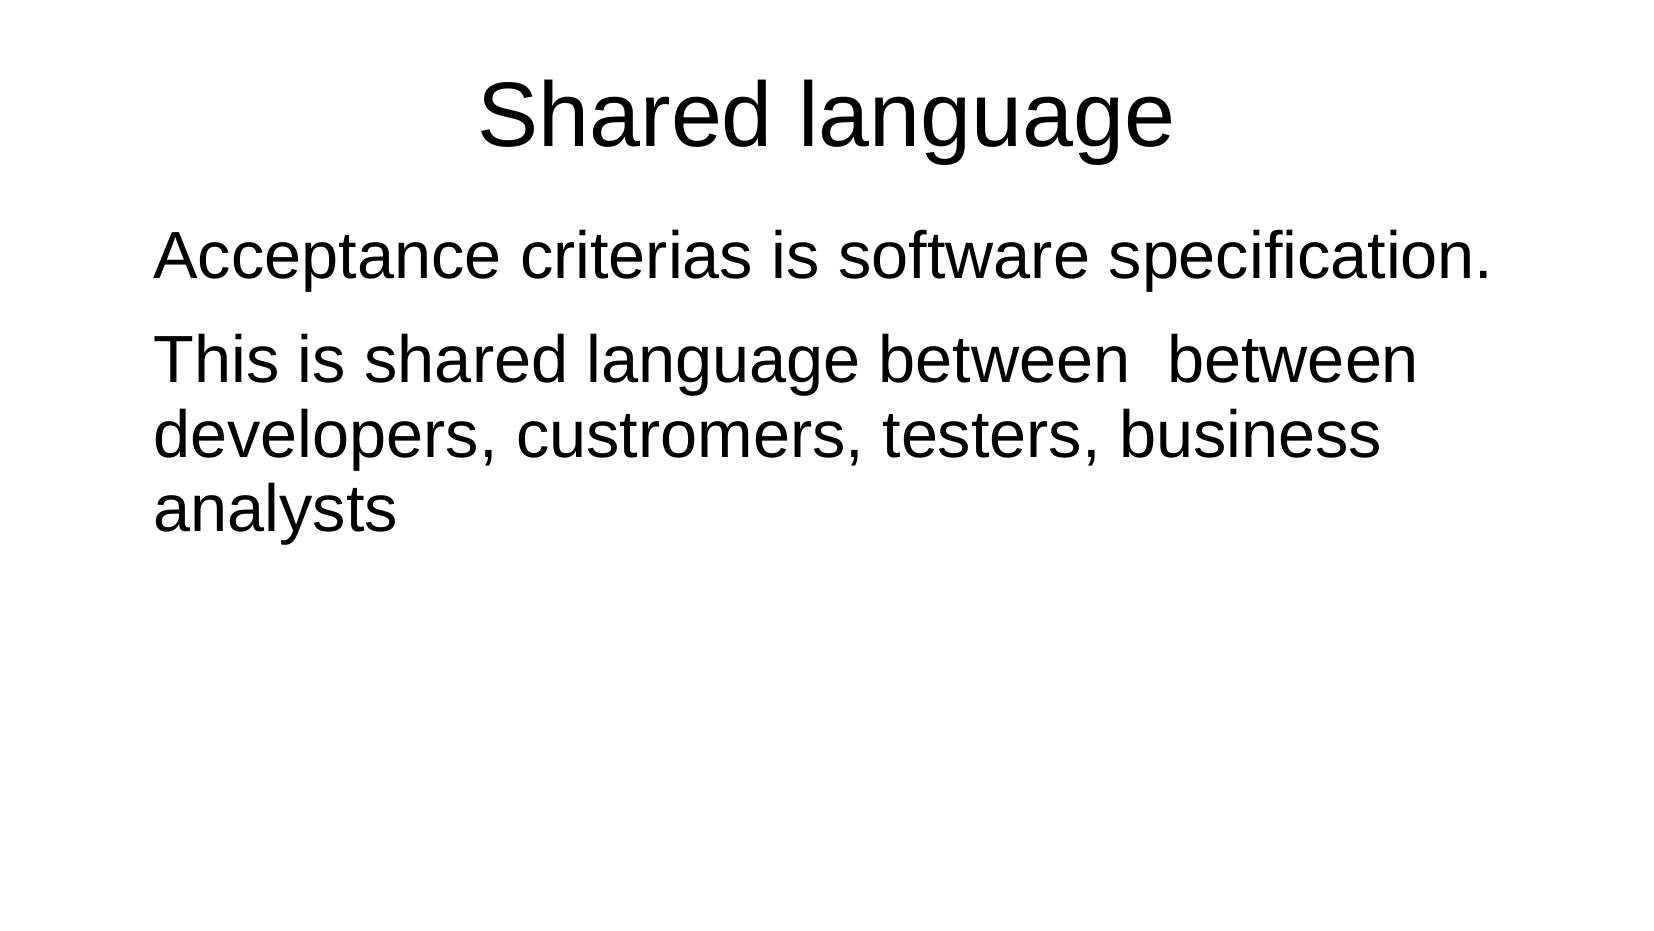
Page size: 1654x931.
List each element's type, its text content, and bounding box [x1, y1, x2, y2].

title Shared language [82, 37, 1571, 193]
list Acceptance criterias is software specification. This is shared language between between developers, custromers, testers, business analysts [82, 217, 1571, 758]
